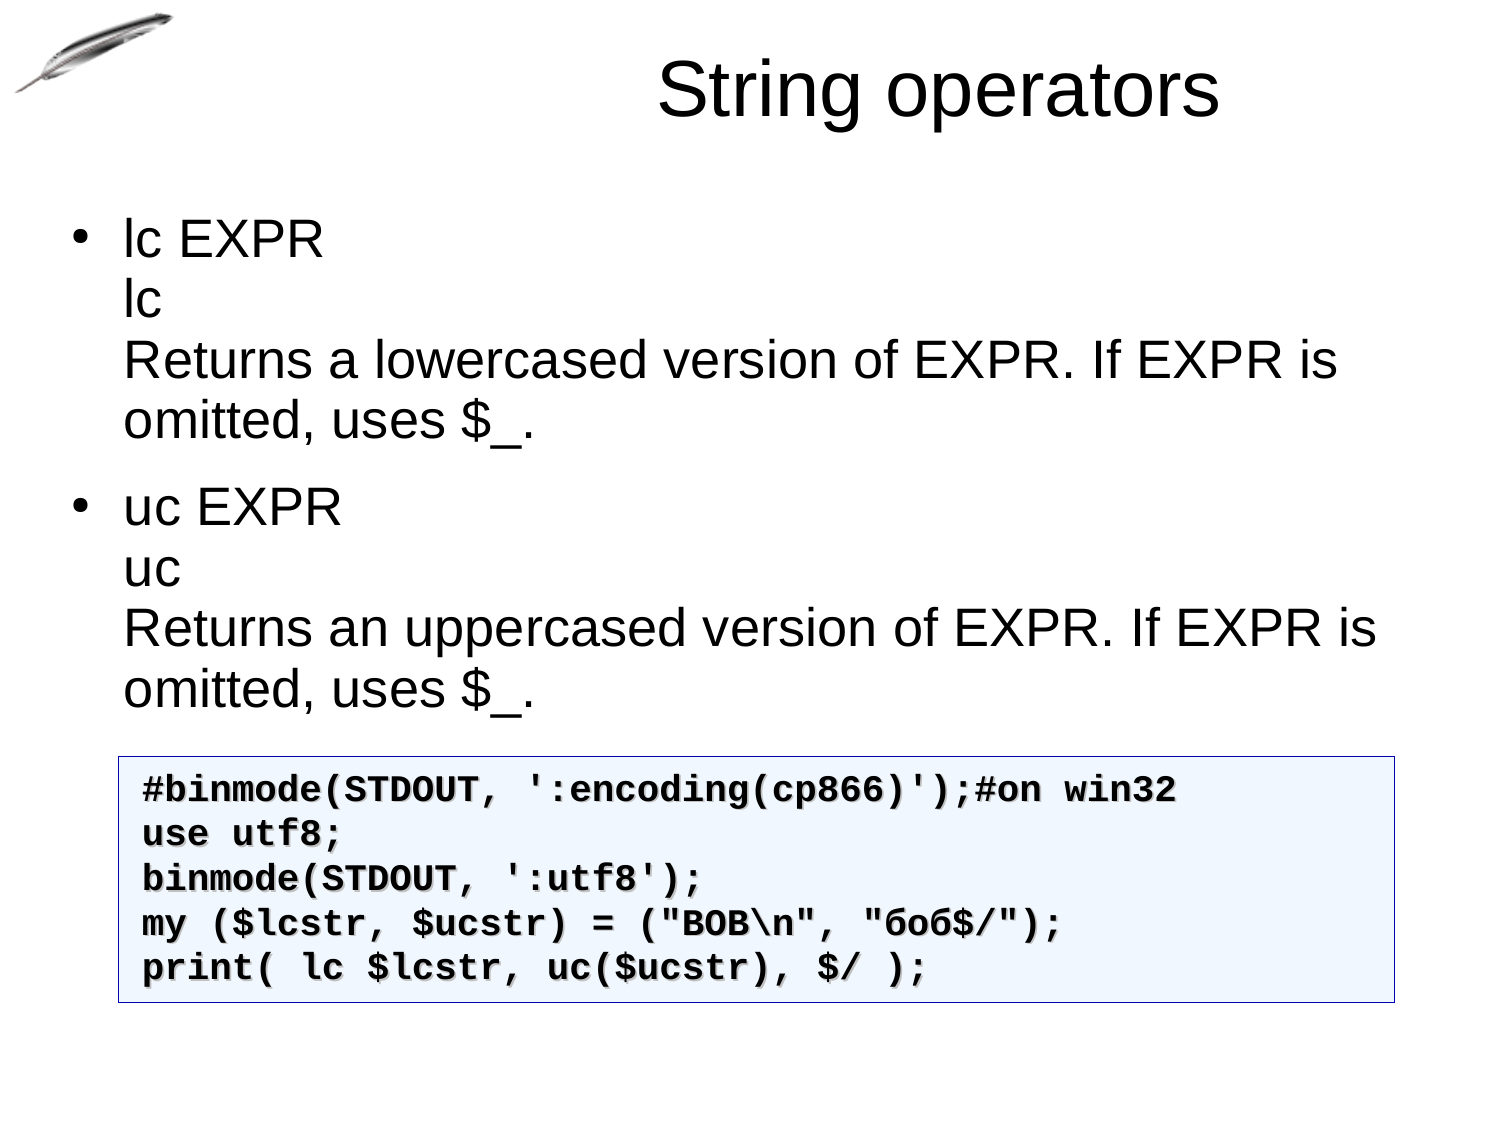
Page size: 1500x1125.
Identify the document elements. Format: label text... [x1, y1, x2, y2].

title String operators [419, 0, 1459, 179]
list lc EXPR lc Returns a lowercased version of EXPR. If EXPR is omitted, uses $_. uc EXPR uc Returns an uppercased version of EXPR. If EXPR is omitted, uses $_. [53, 207, 1447, 1084]
text_box #binmode(STDOUT, ':encoding(cp866)');#on win32 use utf8; binmode(STDOUT, ':utf8'); my ($lcstr, $ucstr) = ("BOB\n", "боб$/"); print( lc $lcstr, uc($ucstr), $/ ); [118, 755, 1394, 1003]
picture [11, 11, 179, 95]
